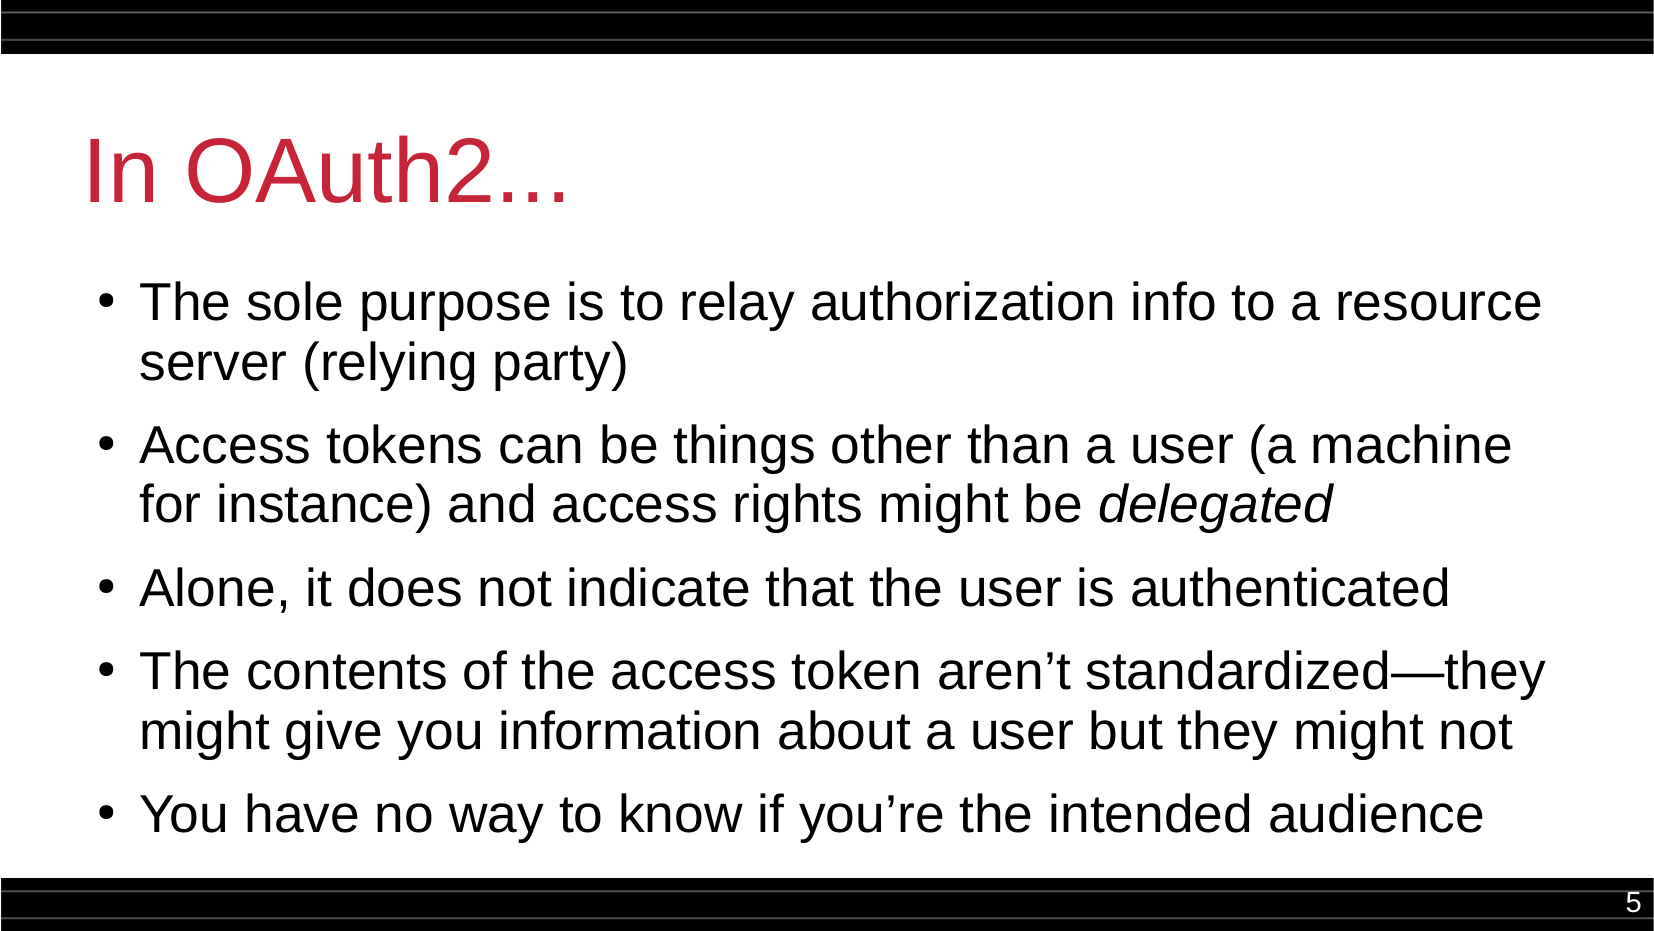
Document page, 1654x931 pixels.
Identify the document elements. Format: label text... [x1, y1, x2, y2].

list The sole purpose is to relay authorization info to a resource server (relying party) Access tokens can be things other than a user (a machine for instance) and access rights might be delegated Alone, it does not indicate that the user is authenticated The contents of the access token aren’t standardized—they might give you information about a user but they might not You have no way to know if you’re the intended audience [82, 271, 1571, 856]
title In OAuth2... [82, 92, 1571, 249]
picture [1, 0, 1654, 54]
picture [1, 878, 1654, 931]
